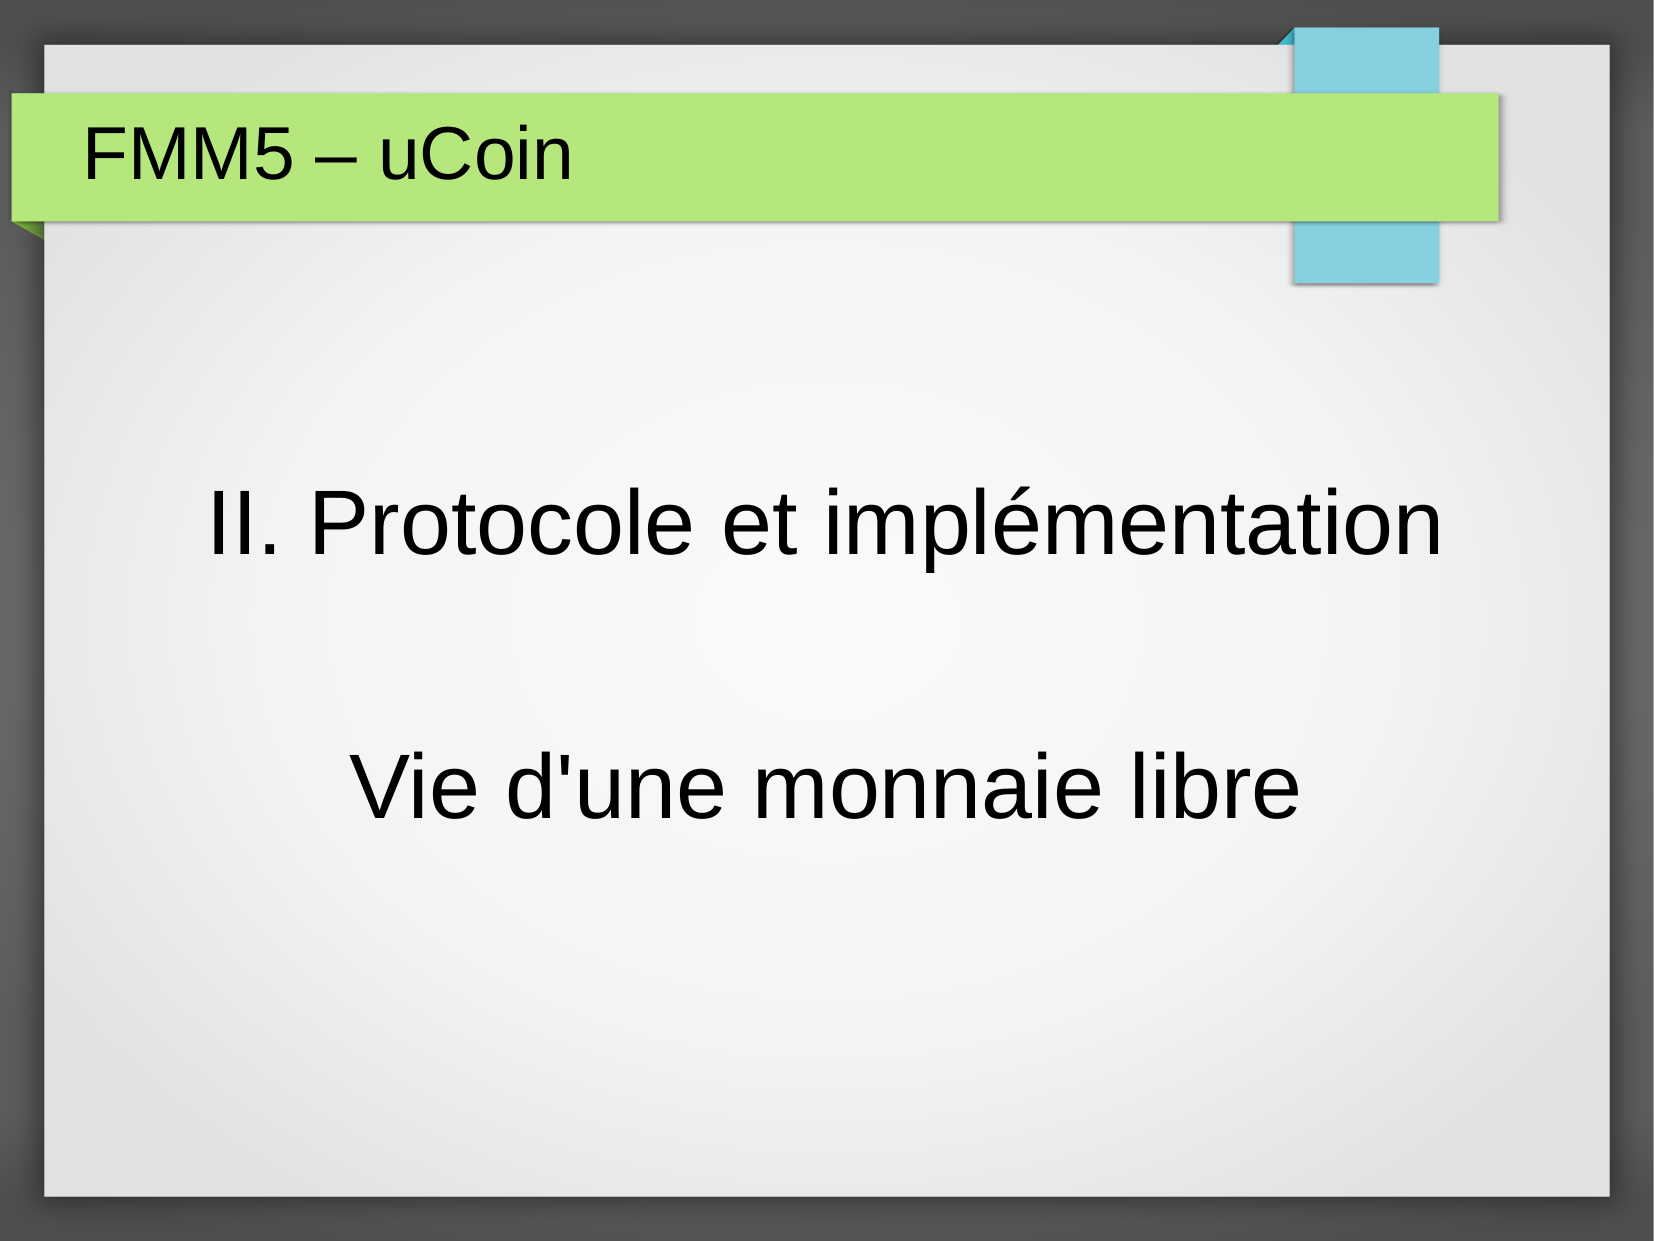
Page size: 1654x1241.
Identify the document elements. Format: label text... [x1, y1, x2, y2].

title FMM5 – uCoin [82, 94, 1264, 213]
list II. Protocole et implémentation Vie d'une monnaie libre [82, 295, 1571, 1015]
picture [0, 0, 1654, 1241]
